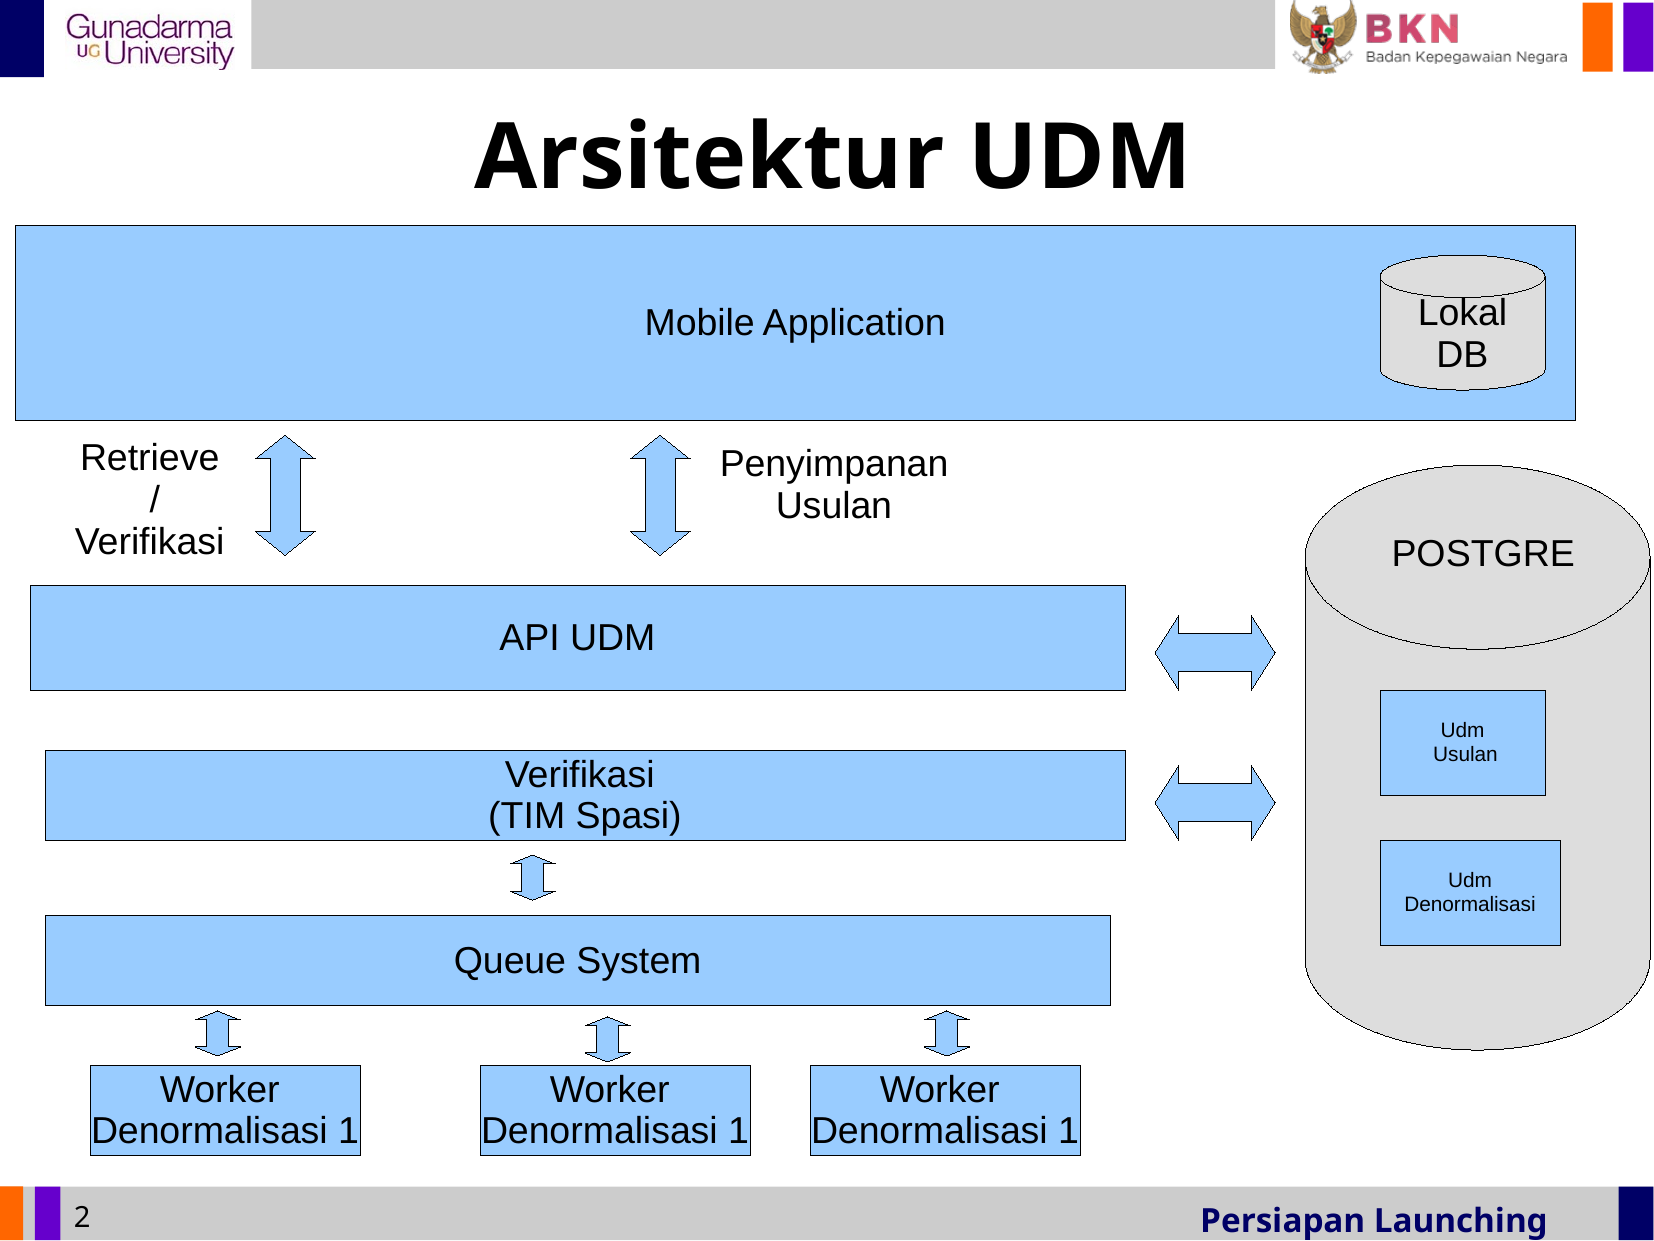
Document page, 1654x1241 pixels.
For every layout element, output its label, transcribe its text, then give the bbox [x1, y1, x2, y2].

text_box Worker Denormalisasi 1 [810, 1065, 1081, 1156]
text_box Worker Denormalisasi 1 [90, 1065, 361, 1156]
text_box Lokal DB [1380, 255, 1546, 391]
text_box API UDM [30, 585, 1126, 691]
text_box [195, 1010, 241, 1056]
text_box [1155, 765, 1276, 841]
text_box [924, 1010, 970, 1056]
text_box Udm Denormalisasi [1380, 840, 1561, 946]
text_box Verifikasi (TIM Spasi) [45, 750, 1126, 841]
text_box Penyimpanan Usulan [705, 435, 976, 534]
text_box [1155, 615, 1276, 691]
text_box Udm Usulan [1380, 690, 1546, 796]
text_box Mobile Application [15, 225, 1576, 421]
text_box Retrieve / Verifikasi [60, 429, 286, 571]
picture [65, 0, 235, 70]
title Arsitektur UDM [77, 90, 1591, 217]
text_box POSTGRE [1376, 525, 1591, 582]
text_box [585, 1016, 631, 1062]
text_box [510, 855, 556, 901]
text_box Worker Denormalisasi 1 [480, 1065, 751, 1156]
text_box [630, 435, 691, 556]
text_box Queue System [45, 915, 1111, 1006]
text_box [1305, 465, 1651, 1051]
picture [1290, 0, 1567, 74]
text_box [286, 435, 316, 555]
